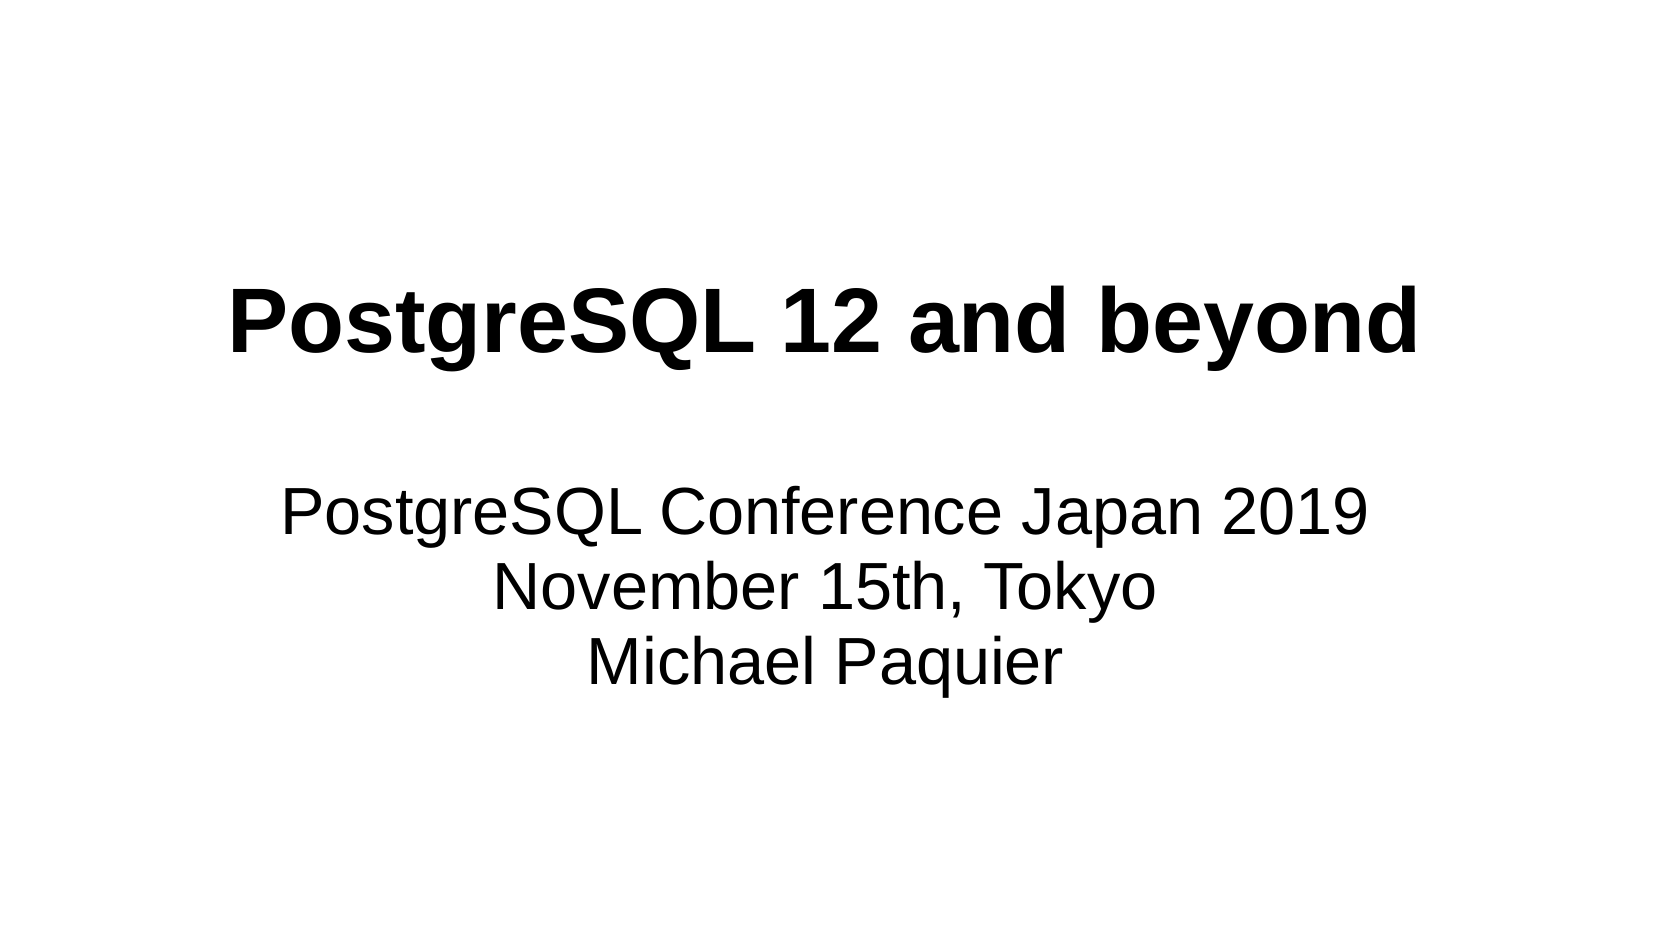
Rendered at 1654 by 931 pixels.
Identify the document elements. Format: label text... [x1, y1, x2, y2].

title PostgreSQL 12 and beyond PostgreSQL Conference Japan 2019 November 15th, Tokyo Michael Paquier [81, 269, 1570, 699]
